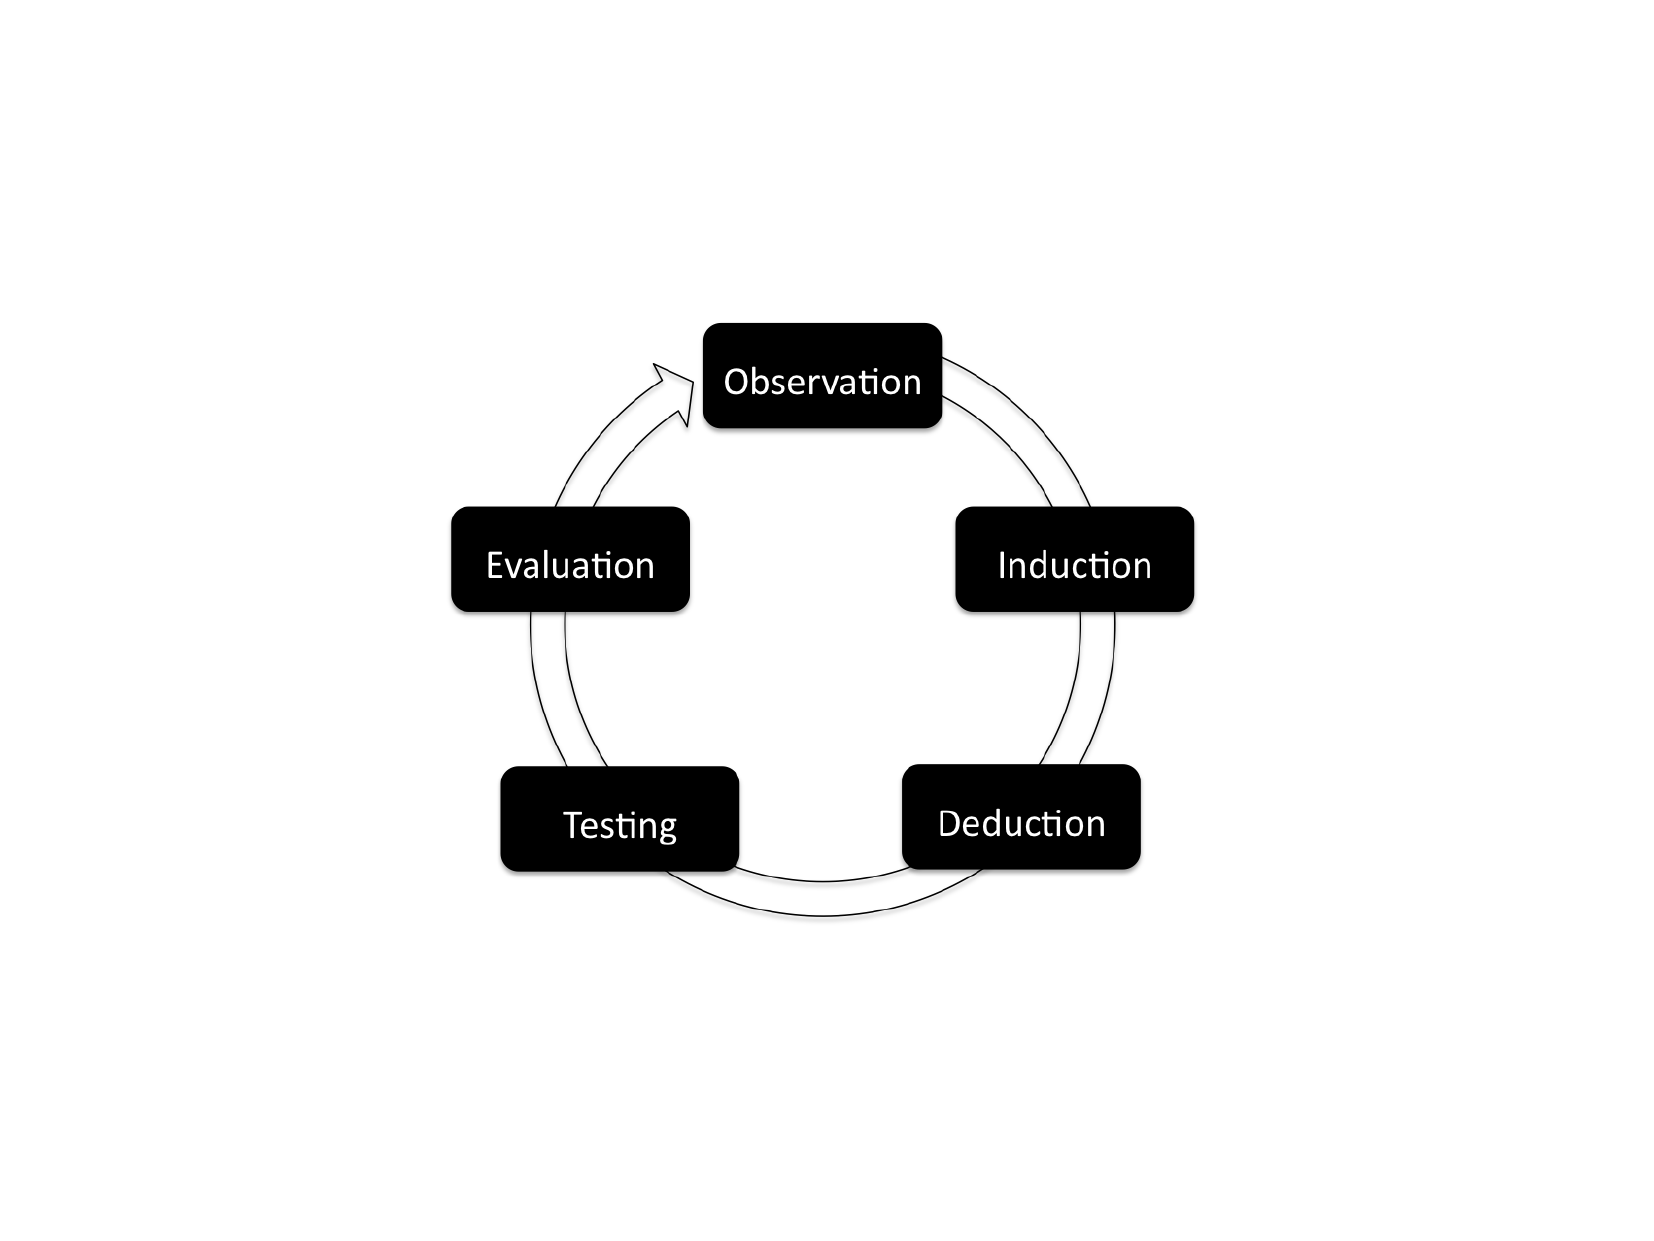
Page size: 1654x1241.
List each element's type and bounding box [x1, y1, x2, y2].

picture [429, 255, 1216, 976]
